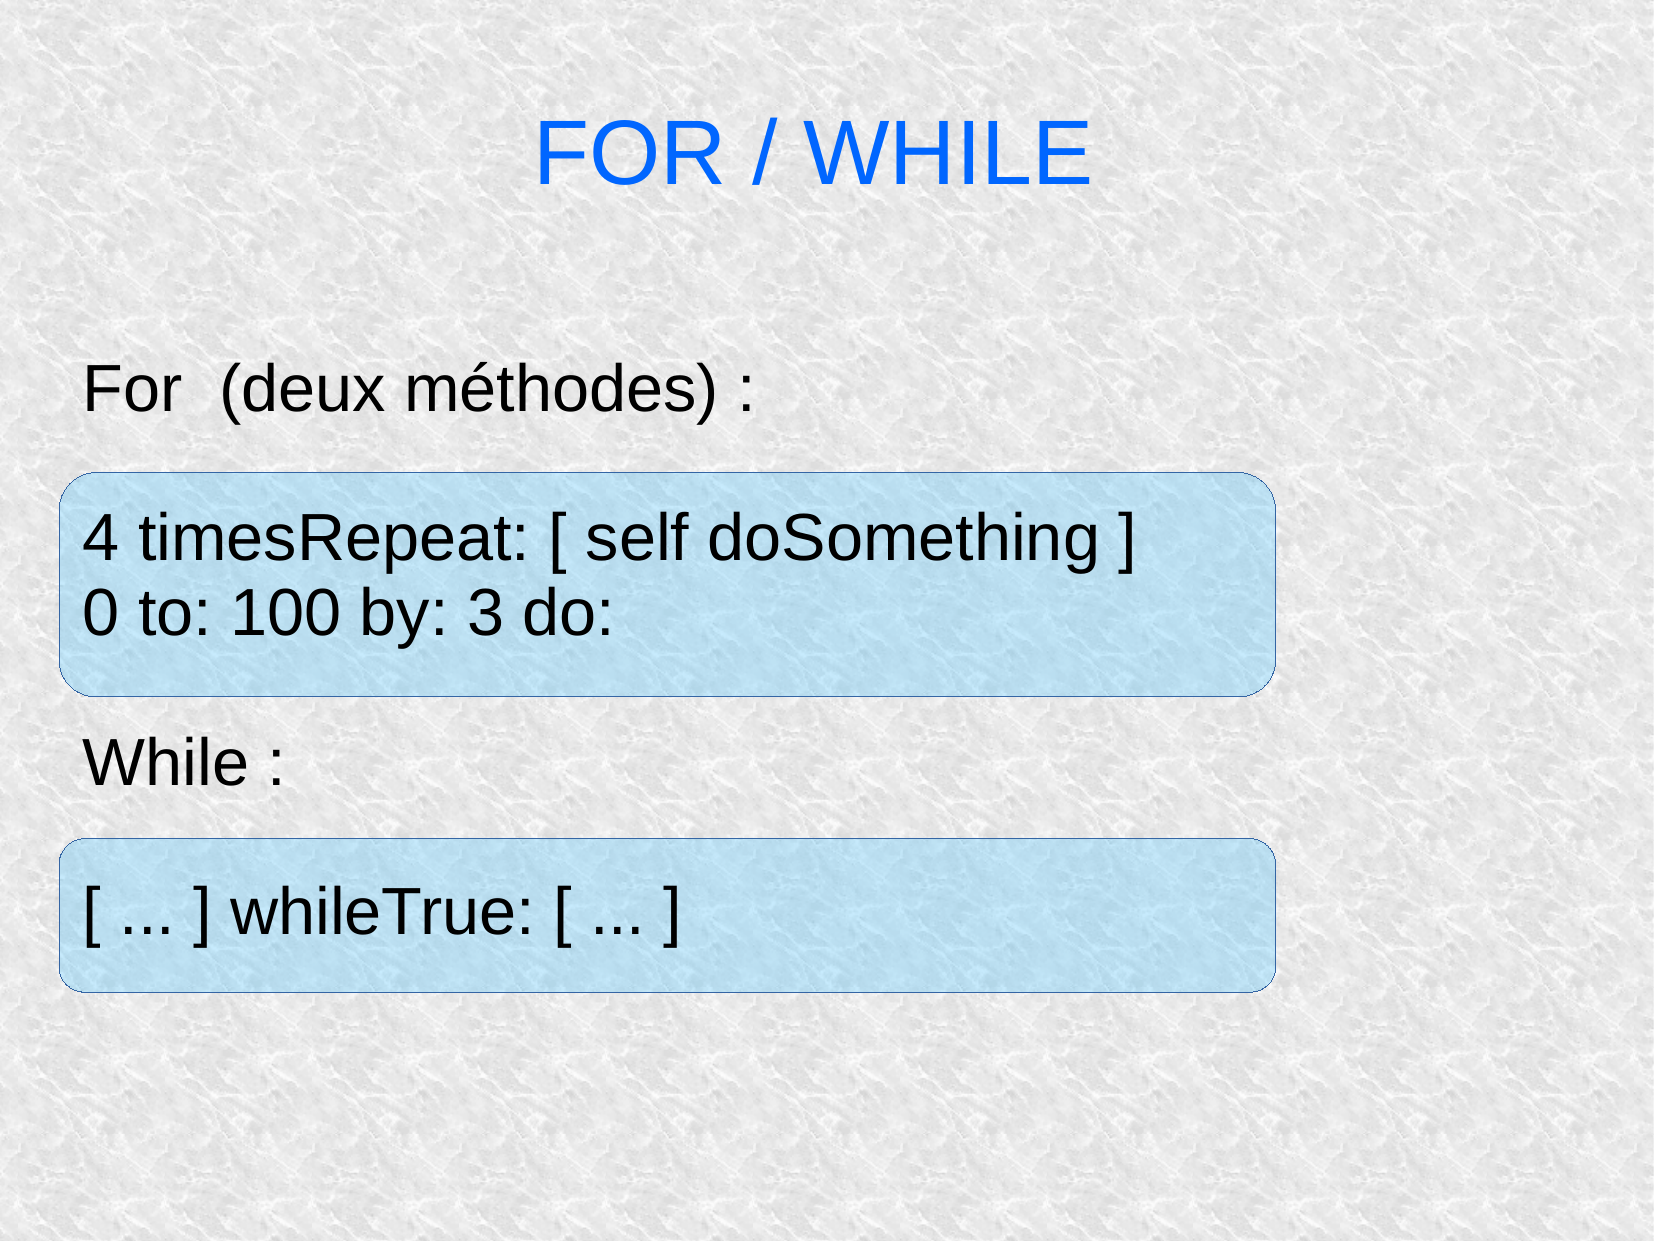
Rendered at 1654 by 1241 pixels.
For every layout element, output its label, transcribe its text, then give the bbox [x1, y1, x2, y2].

title FOR / WHILE [82, 49, 1571, 257]
picture [0, 0, 1654, 1241]
text_box [59, 838, 82, 993]
text_box [59, 475, 82, 694]
subtitle For (deux méthodes) : 4 timesRepeat: [ self doSomething ] 0 to: 100 by: 3 do: While : [ ... ] whileTrue: [ ... ] [82, 275, 1571, 1024]
